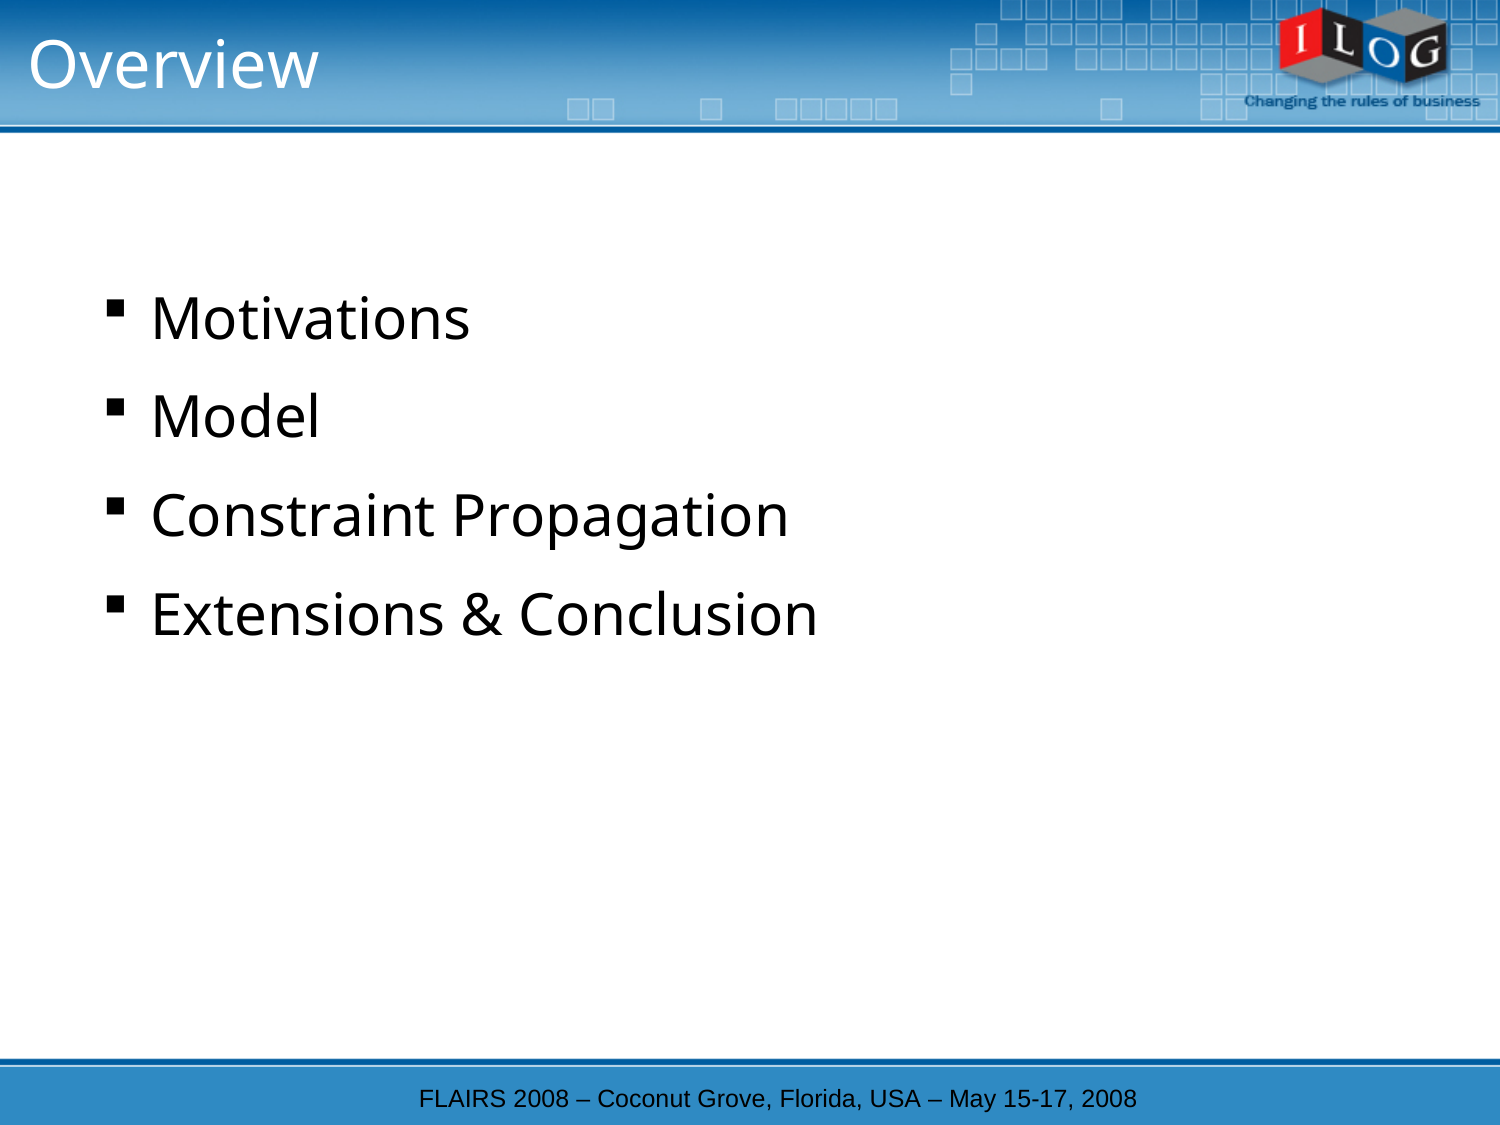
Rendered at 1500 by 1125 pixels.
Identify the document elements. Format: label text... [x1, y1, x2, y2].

picture [0, 0, 1500, 1125]
title Overview [12, 0, 1300, 144]
list Motivations Model Constraint Propagation Extensions & Conclusion [87, 174, 1413, 1000]
